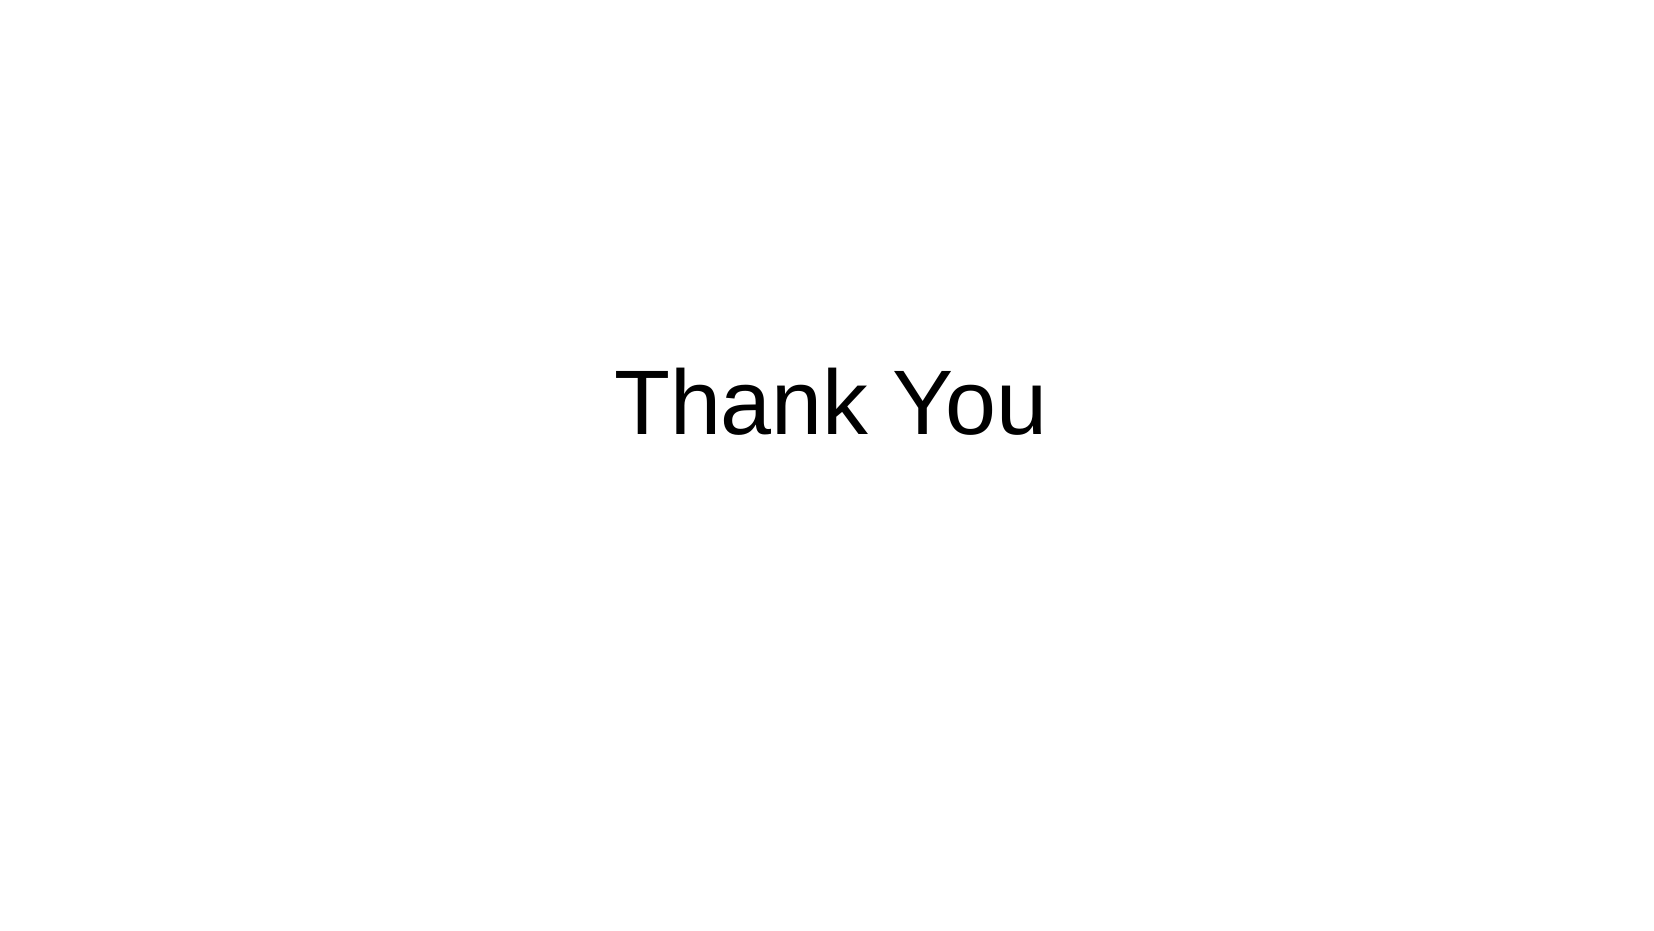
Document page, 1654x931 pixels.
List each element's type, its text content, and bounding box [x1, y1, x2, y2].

title Thank You [86, 324, 1576, 481]
